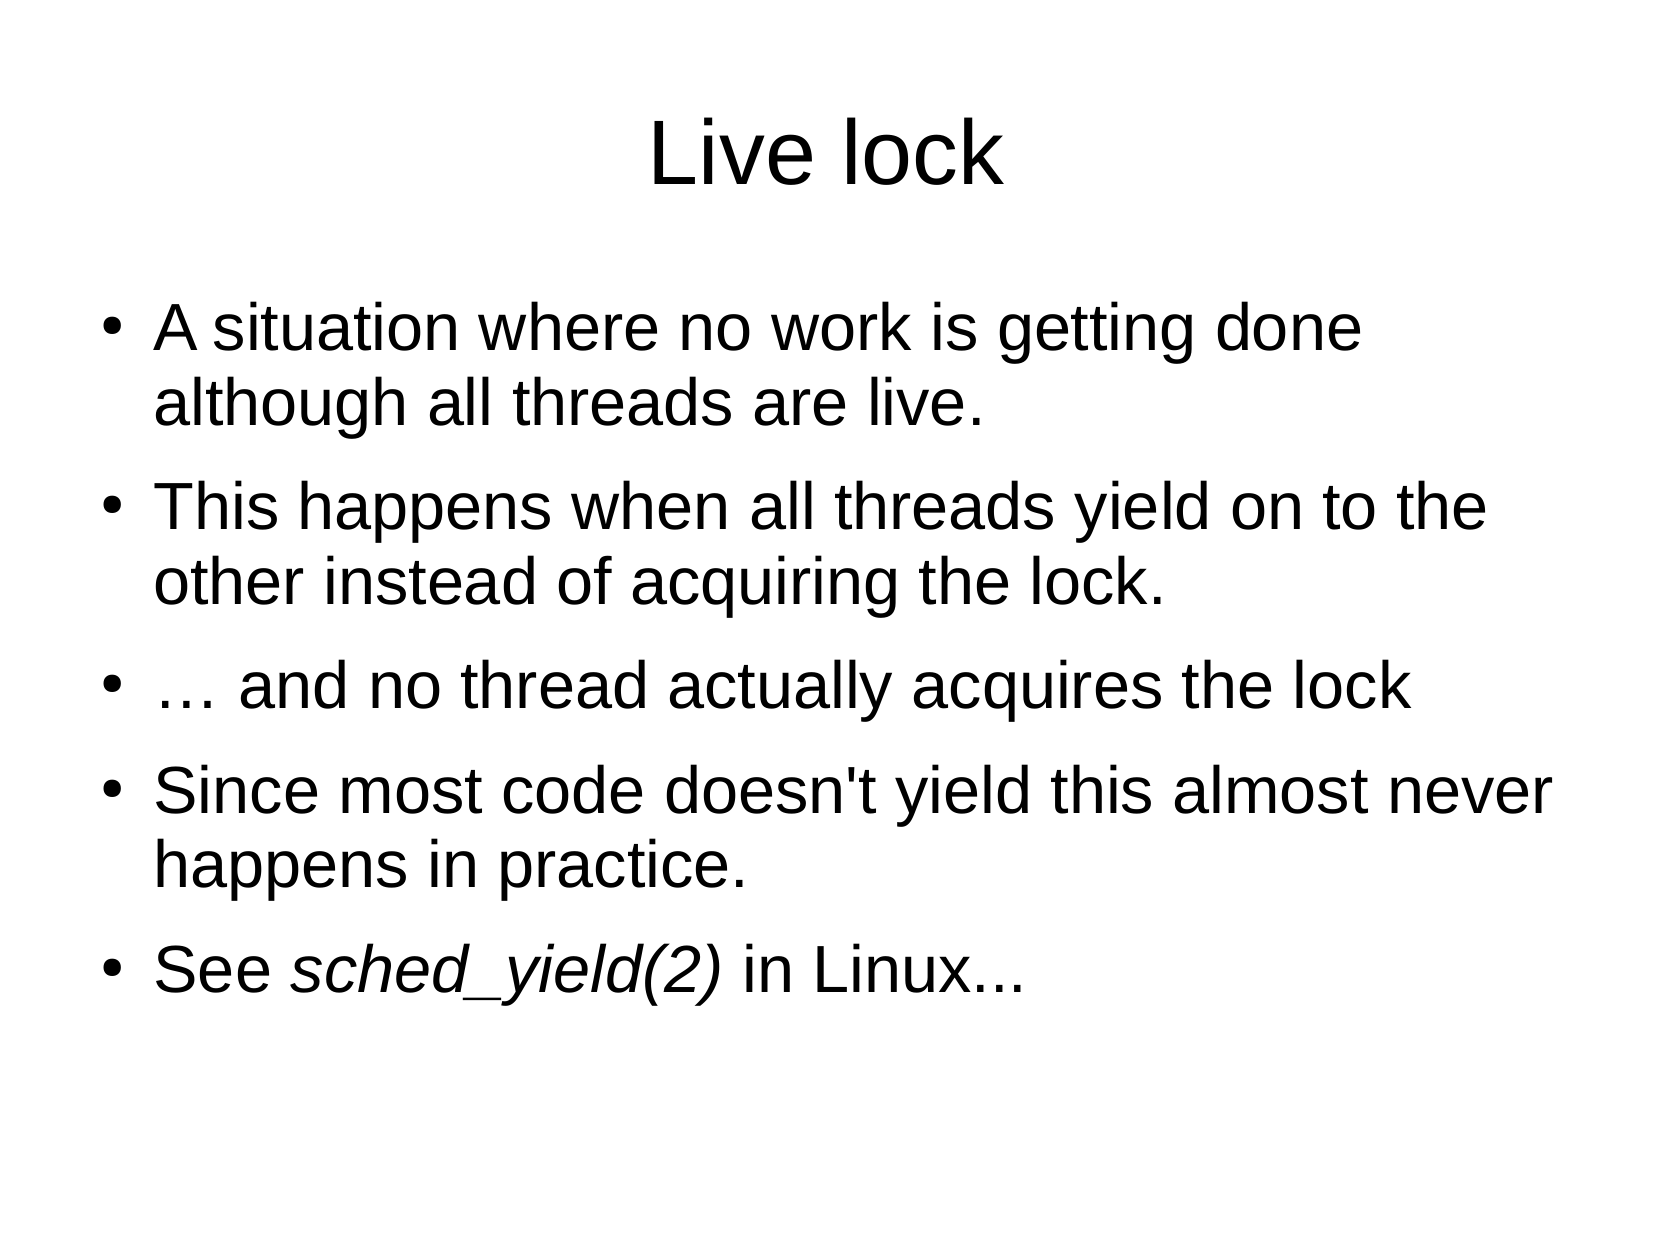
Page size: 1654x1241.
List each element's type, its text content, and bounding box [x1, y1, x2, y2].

title Live lock [82, 49, 1571, 257]
list A situation where no work is getting done although all threads are live. This happens when all threads yield on to the other instead of acquiring the lock. … and no thread actually acquires the lock Since most code doesn't yield this almost never happens in practice. See sched_yield(2) in Linux... [82, 290, 1571, 1109]
